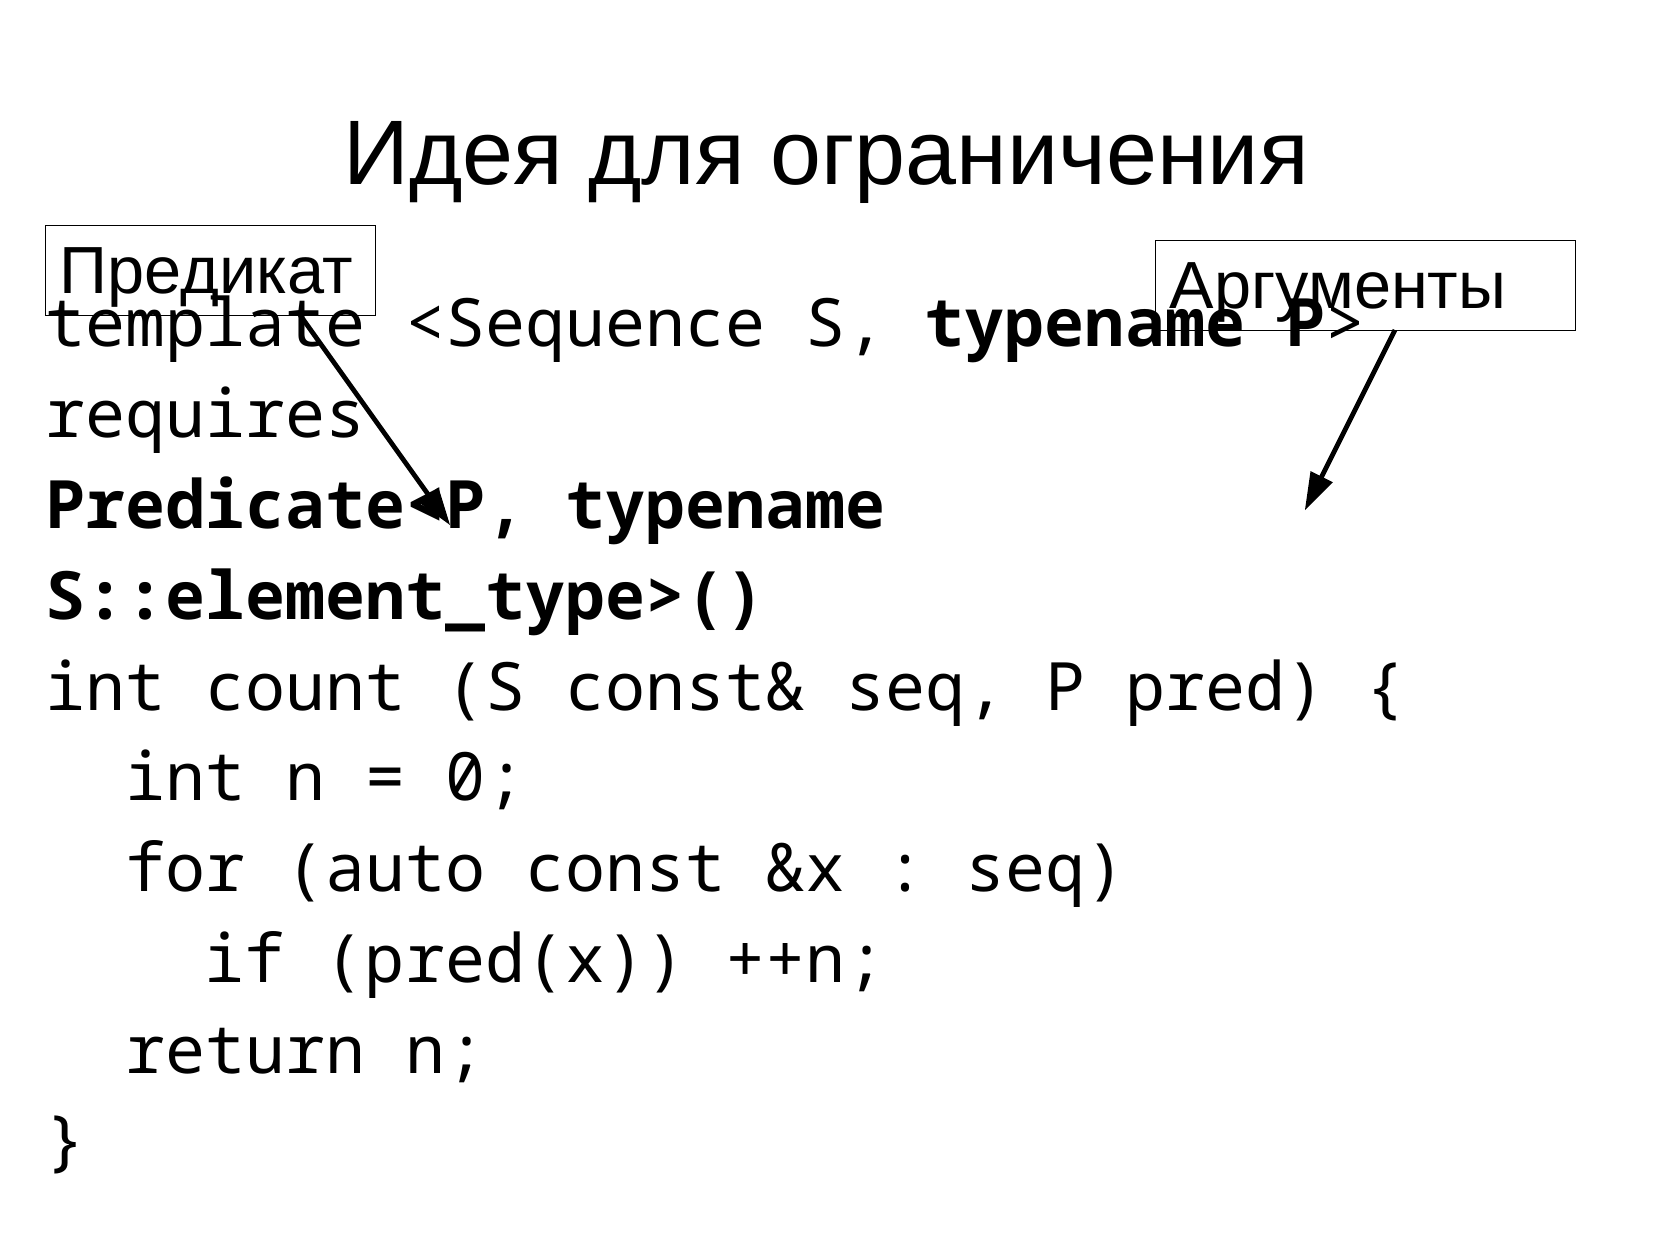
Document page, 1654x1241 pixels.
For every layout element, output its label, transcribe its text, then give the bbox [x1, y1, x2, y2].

text_box template <Sequence S, typename P> requires Predicate<P, typename S::element_type>() int count (S const& seq, P pred) { int n = 0; for (auto const &x : seq) if (pred(x)) ++n; return n; } [45, 294, 1621, 1165]
text_box Предикат [45, 225, 376, 294]
title Идея для ограничения [82, 49, 1571, 257]
text_box Аргументы [1155, 240, 1576, 294]
